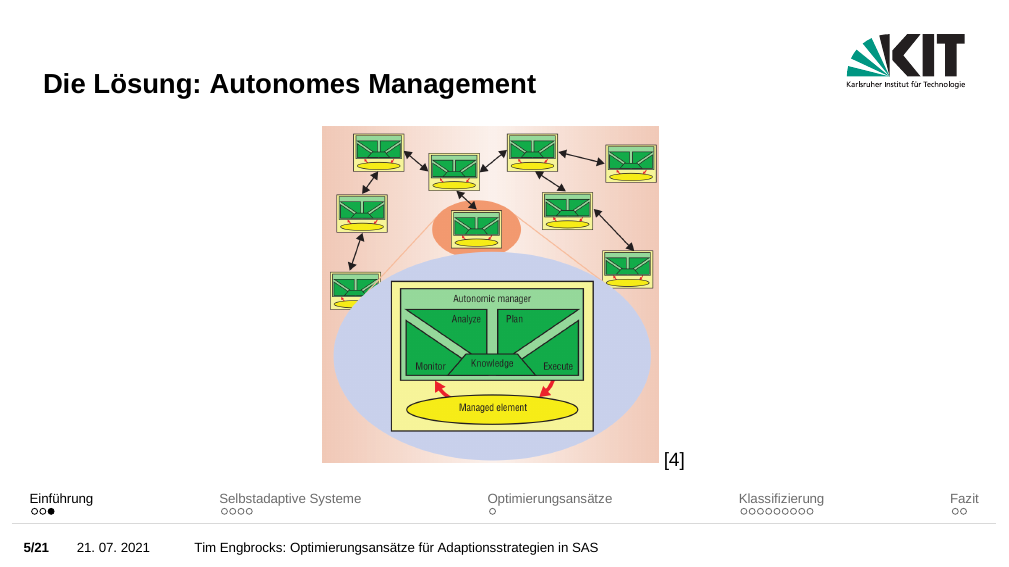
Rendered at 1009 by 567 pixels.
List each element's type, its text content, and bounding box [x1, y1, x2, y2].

text_box Tim Engbrocks: Optimierungsansätze für Adaptionsstrategien in SAS [194, 540, 599, 554]
text_box [879, 34, 890, 77]
text_box [892, 34, 921, 77]
text_box 21. 07. 2021 [76, 540, 150, 554]
picture [322, 126, 659, 463]
text_box [4] [663, 448, 685, 468]
text_box [871, 81, 882, 88]
text_box [48, 508, 55, 515]
text_box [846, 81, 870, 88]
text_box Selbstadaptive Systeme [219, 491, 362, 505]
text_box [922, 34, 935, 77]
text_box [936, 34, 965, 77]
text_box [885, 81, 909, 88]
text_box Fazit [950, 491, 980, 505]
text_box [923, 81, 948, 88]
text_box Optimierungsansätze [487, 491, 613, 505]
text_box Die Lösung: Autonomes Management [43, 68, 537, 97]
text_box [911, 81, 922, 88]
text_box [949, 81, 966, 89]
text_box 5/21 [23, 540, 50, 554]
text_box Klassifizierung [738, 491, 825, 505]
text_box Einführung [29, 491, 94, 505]
